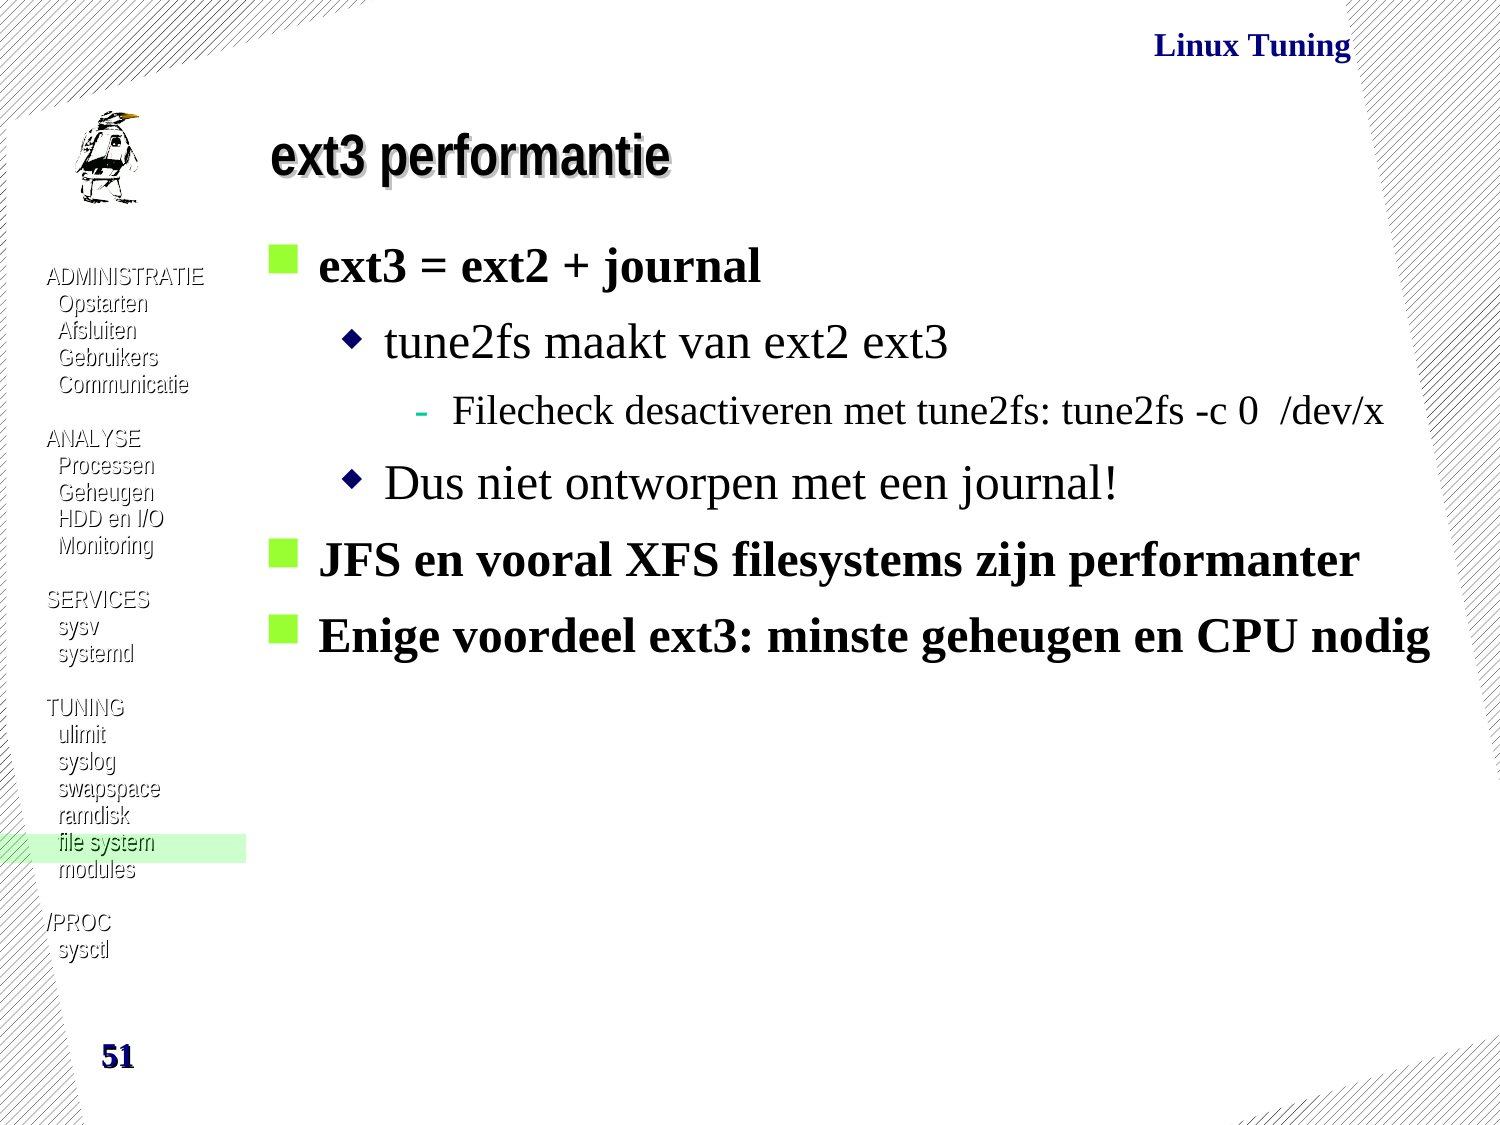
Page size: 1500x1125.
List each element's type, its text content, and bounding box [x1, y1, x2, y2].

list ext3 = ext2 + journal tune2fs maakt van ext2 ext3 Filecheck desactiveren met tune2fs: tune2fs -c 0 /dev/x Dus niet ontworpen met een journal! JFS en vooral XFS filesystems zijn performanter Enige voordeel ext3: minste geheugen en CPU nodig [264, 229, 1486, 882]
text_box [0, 833, 247, 863]
picture [57, 105, 143, 206]
title ext3 performantie [270, 41, 1500, 250]
